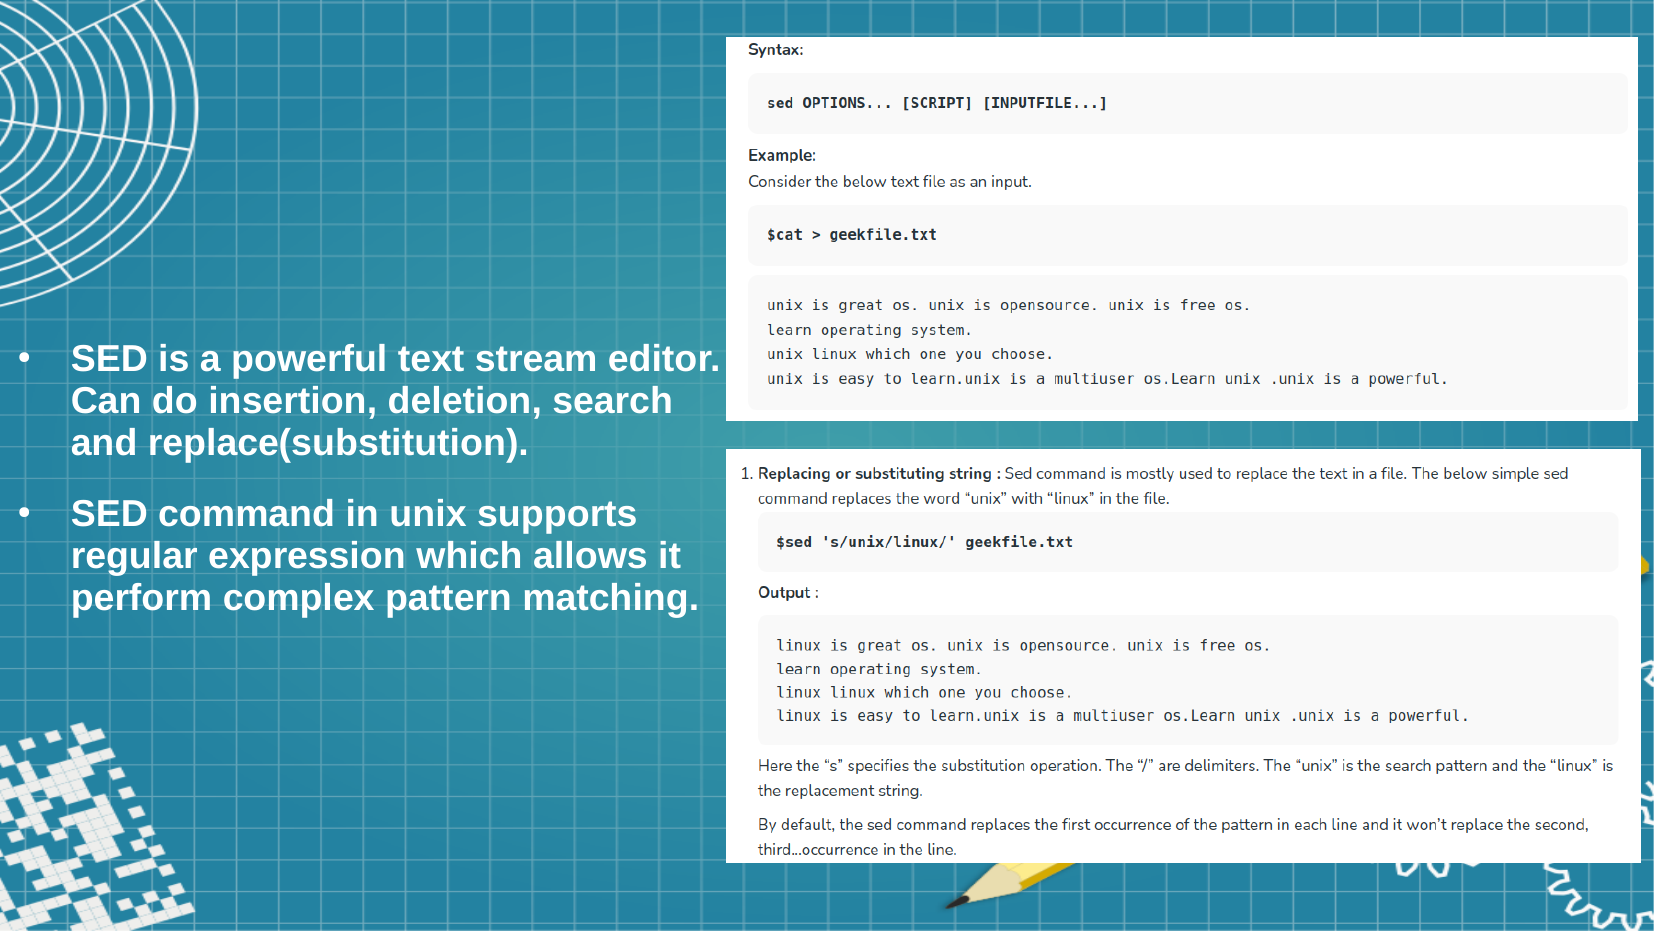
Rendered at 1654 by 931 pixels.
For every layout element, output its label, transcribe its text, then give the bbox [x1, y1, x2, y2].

picture [0, 0, 1654, 931]
list SED is a powerful text stream editor. Can do insertion, deletion, search and replace(substitution). SED command in unix supports regular expression which allows it perform complex pattern matching. [0, 337, 727, 931]
